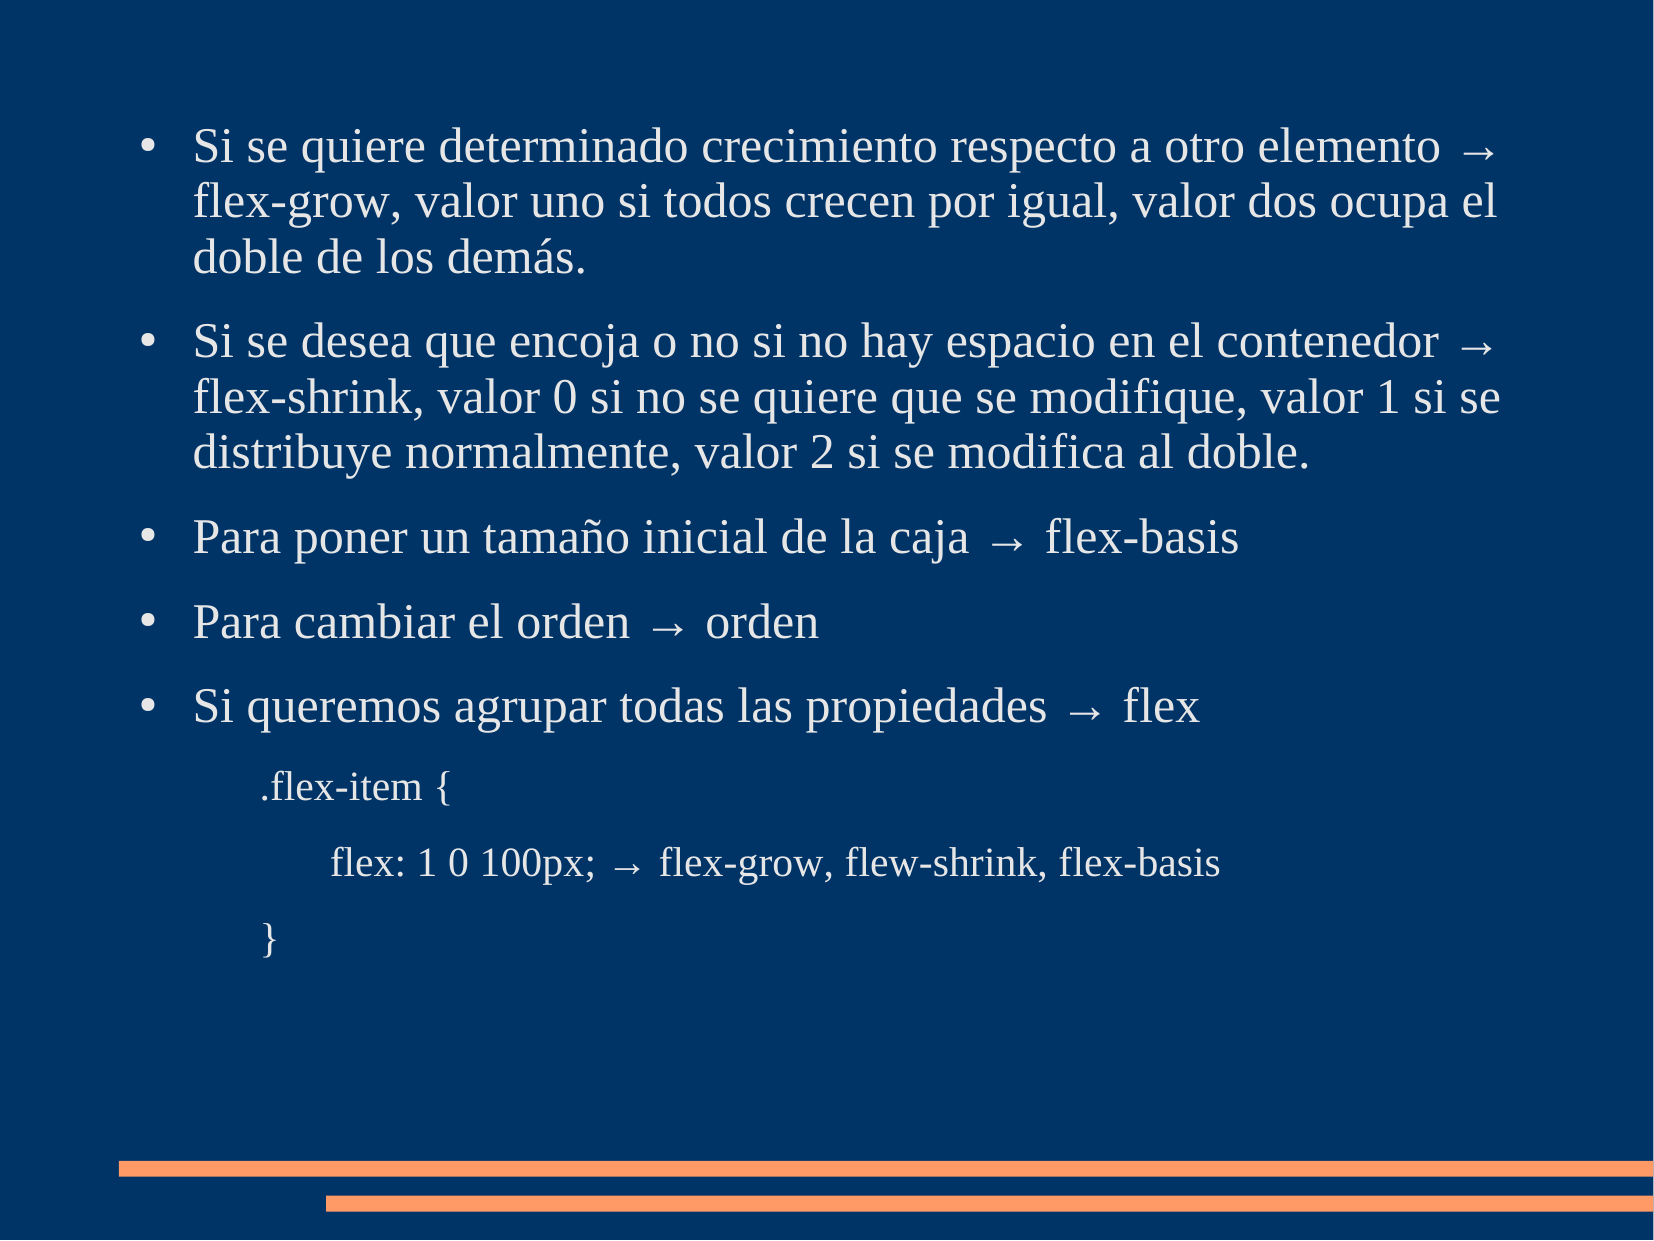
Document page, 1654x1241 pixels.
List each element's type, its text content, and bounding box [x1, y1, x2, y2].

list Si se quiere determinado crecimiento respecto a otro elemento → flex-grow, valor uno si todos crecen por igual, valor dos ocupa el doble de los demás. Si se desea que encoja o no si no hay espacio en el contenedor → flex-shrink, valor 0 si no se quiere que se modifique, valor 1 si se distribuye normalmente, valor 2 si se modifica al doble. Para poner un tamaño inicial de la caja → flex-basis Para cambiar el orden → orden Si queremos agrupar todas las propiedades → flex .flex-item { flex: 1 0 100px; → flex-grow, flew-shrink, flex-basis } [121, 118, 1561, 973]
